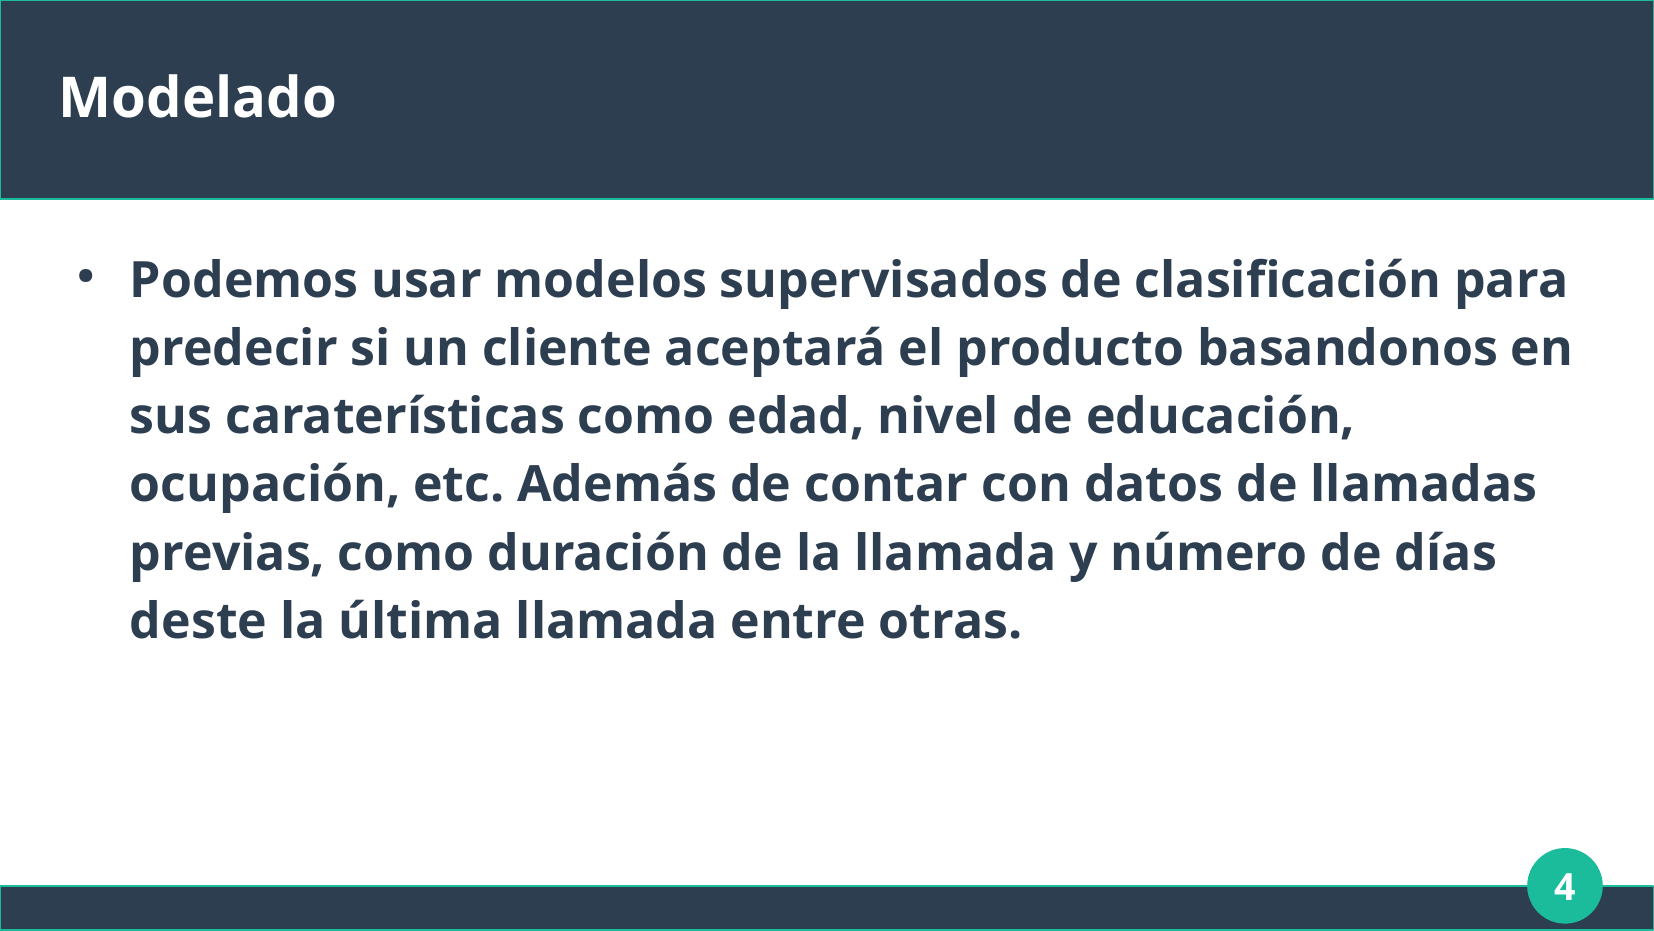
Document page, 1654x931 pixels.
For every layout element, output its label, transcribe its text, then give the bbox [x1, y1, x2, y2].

title Modelado [59, 37, 1595, 155]
list Podemos usar modelos supervisados de clasificación para predecir si un cliente aceptará el producto basandonos en sus caraterísticas como edad, nivel de educación, ocupación, etc. Además de contar con datos de llamadas previas, como duración de la llamada y número de días deste la última llamada entre otras. [59, 243, 1595, 864]
